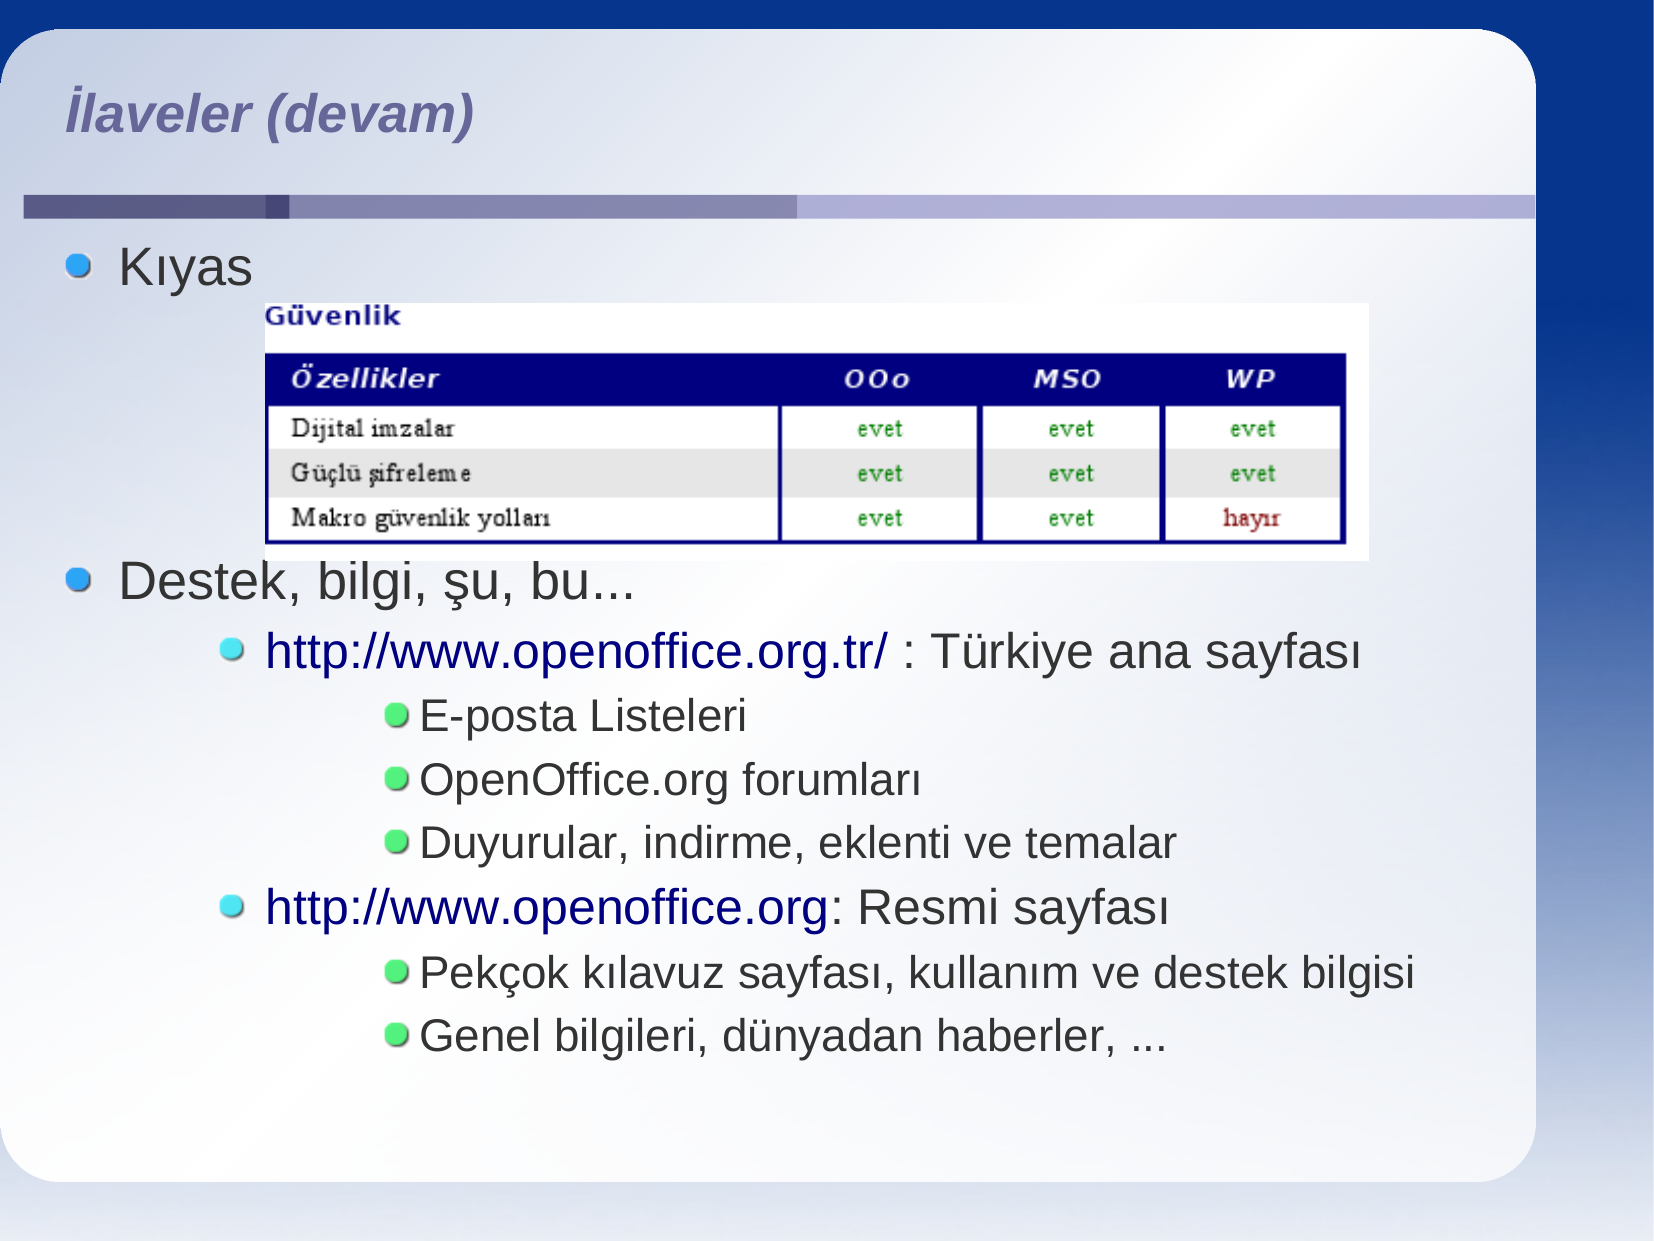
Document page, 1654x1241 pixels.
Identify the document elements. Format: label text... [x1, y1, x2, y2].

picture [0, 0, 1654, 1241]
title İlaveler (devam) [29, 49, 1506, 178]
picture [265, 303, 1369, 562]
list Kıyas Destek, bilgi, şu, bu... http://www.openoffice.org.tr/ : Türkiye ana sayfası E-posta Listeleri OpenOffice.org forumları Duyurular, indirme, eklenti ve temalar http://www.openoffice.org: Resmi sayfası Pekçok kılavuz sayfası, kullanım ve destek bilgisi Genel bilgileri, dünyadan haberler, ... [29, 236, 1506, 1152]
